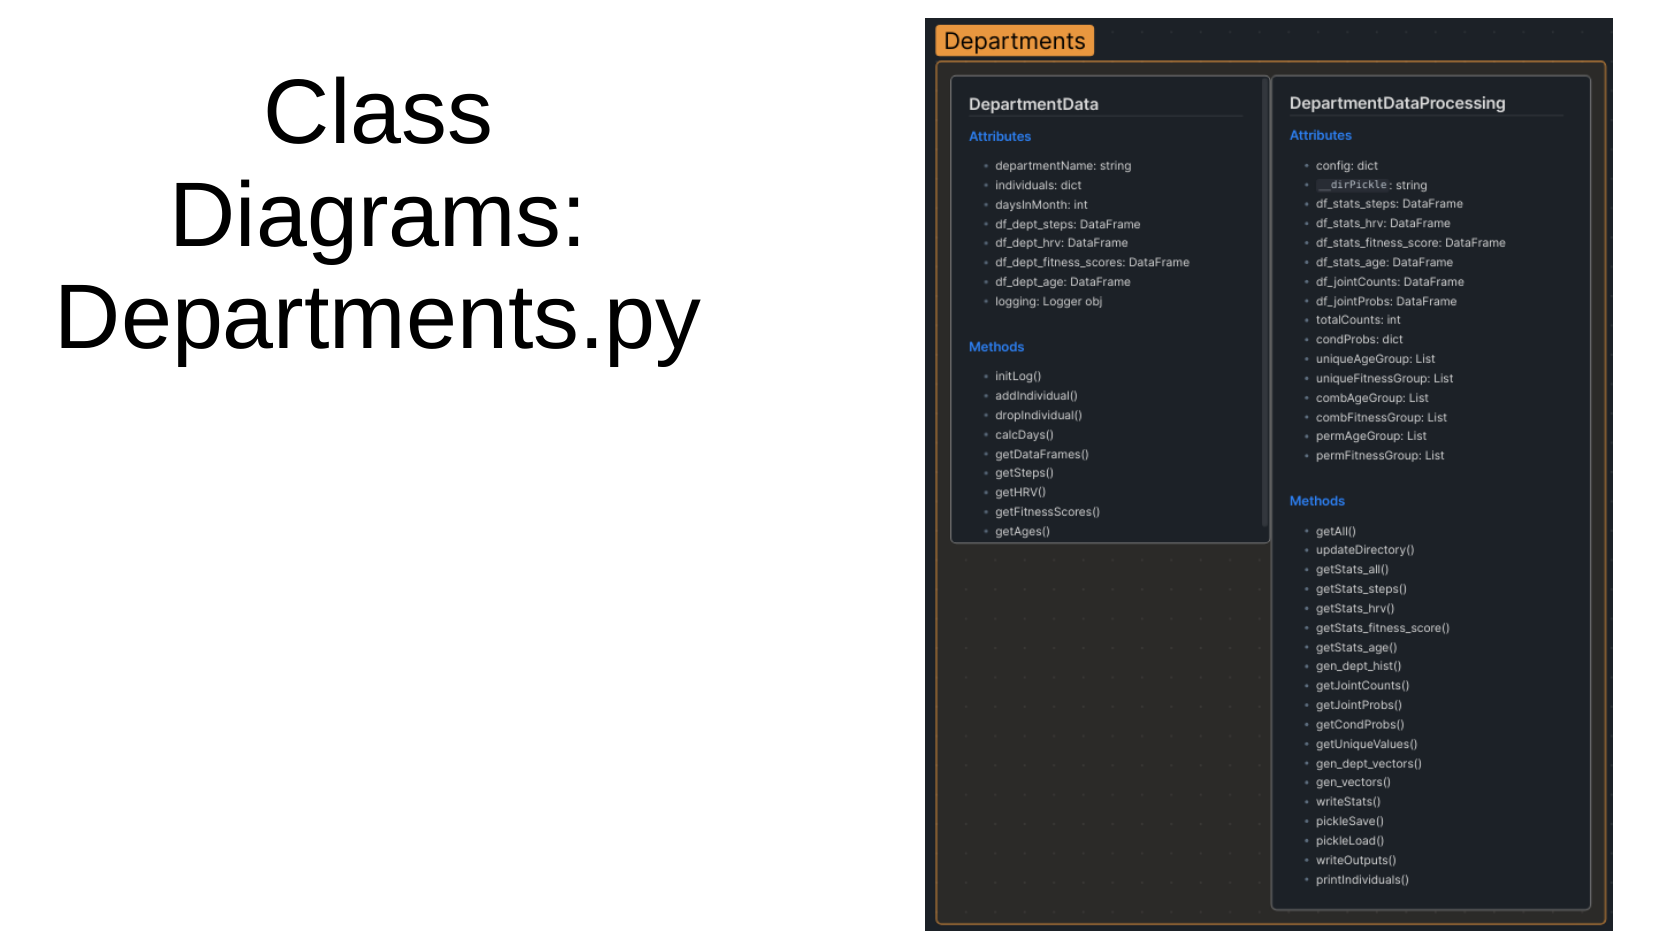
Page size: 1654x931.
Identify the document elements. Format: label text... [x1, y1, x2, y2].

picture [925, 18, 1613, 931]
title Class Diagrams: Departments.py [45, 9, 713, 420]
